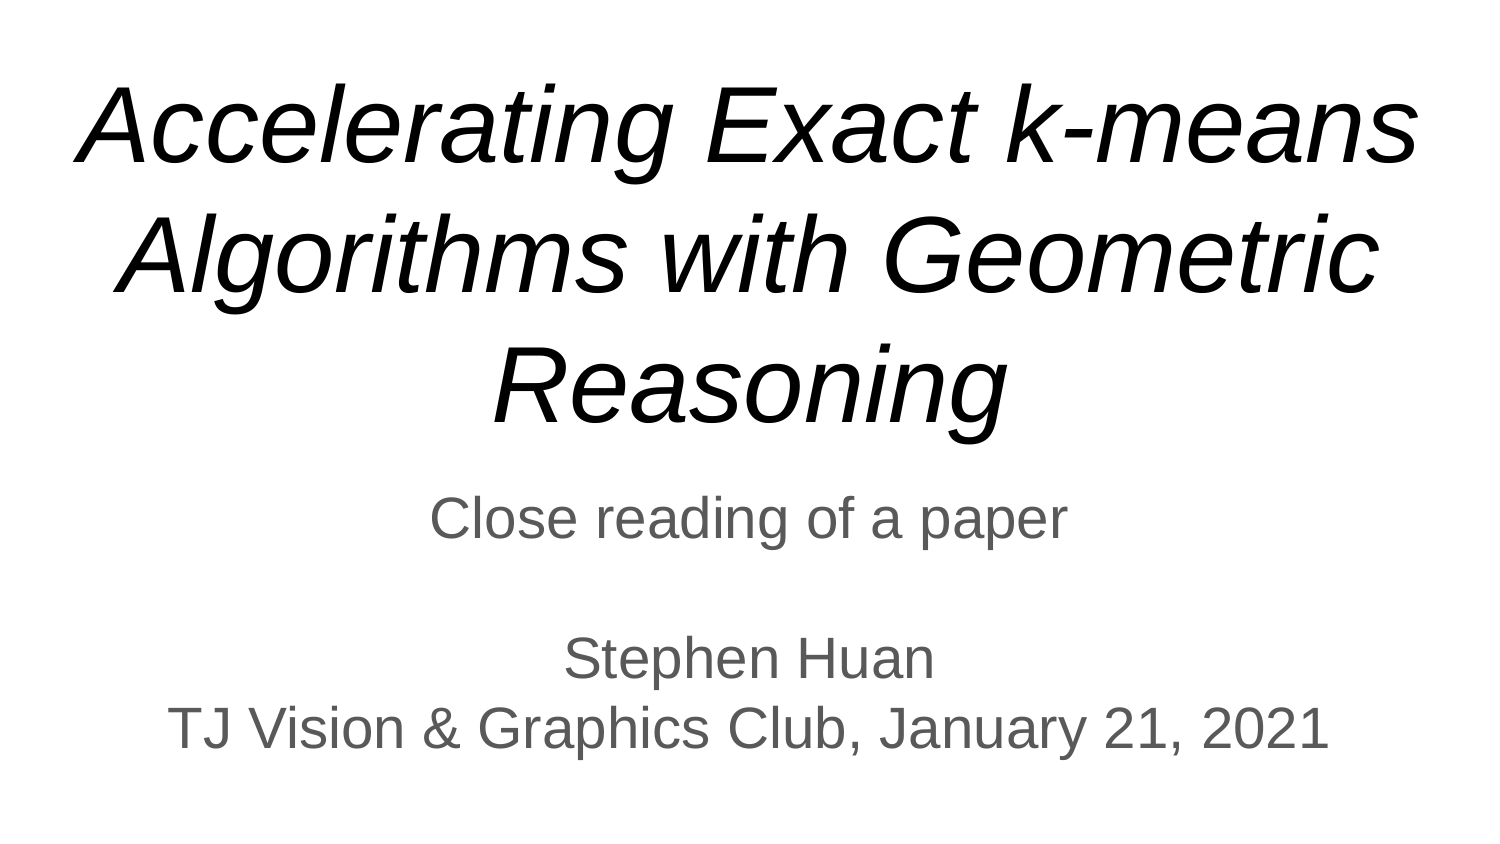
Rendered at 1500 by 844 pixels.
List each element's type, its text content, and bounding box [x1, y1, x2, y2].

subtitle Close reading of a paper Stephen Huan TJ Vision & Graphics Club, January 21, 2021 [51, 464, 1449, 595]
title Accelerating Exact k-means Algorithms with Geometric Reasoning [51, 122, 1449, 459]
